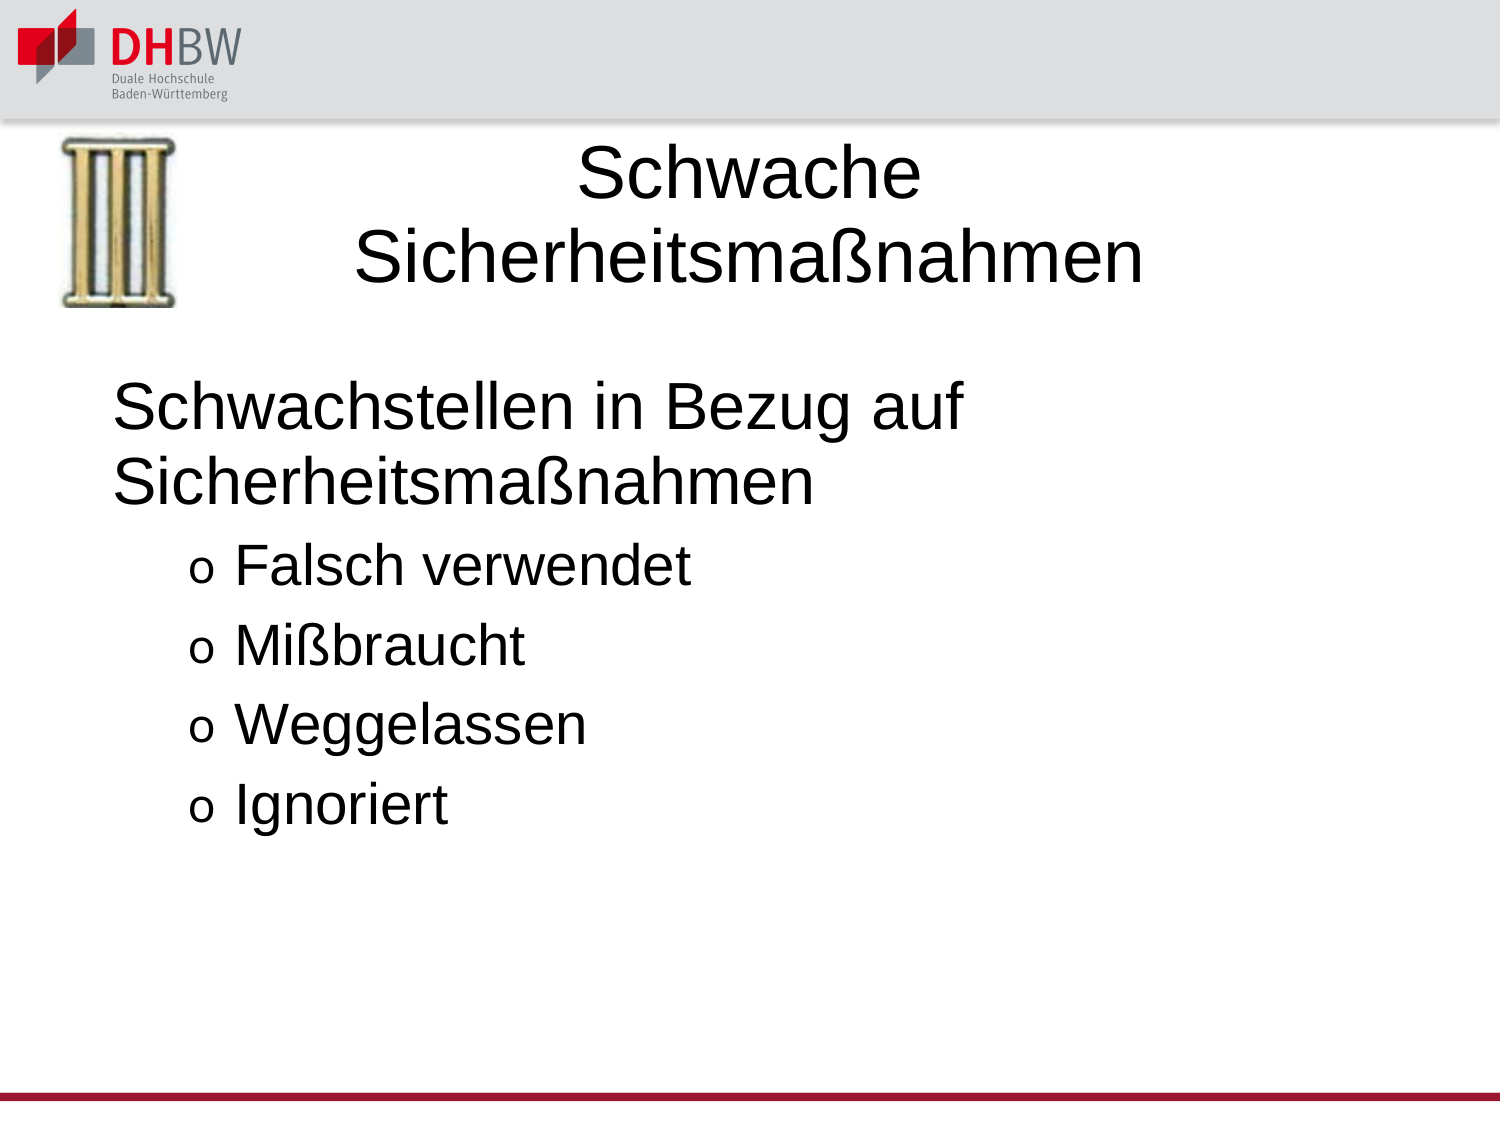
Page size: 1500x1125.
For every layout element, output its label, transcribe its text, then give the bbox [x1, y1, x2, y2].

picture [0, 0, 1500, 1121]
list Schwachstellen in Bezug auf Sicherheitsmaßnahmen Falsch verwendet Mißbraucht Weggelassen Ignoriert [112, 368, 1391, 1036]
title Schwache Sicherheitsmaßnahmen [112, 99, 1388, 330]
